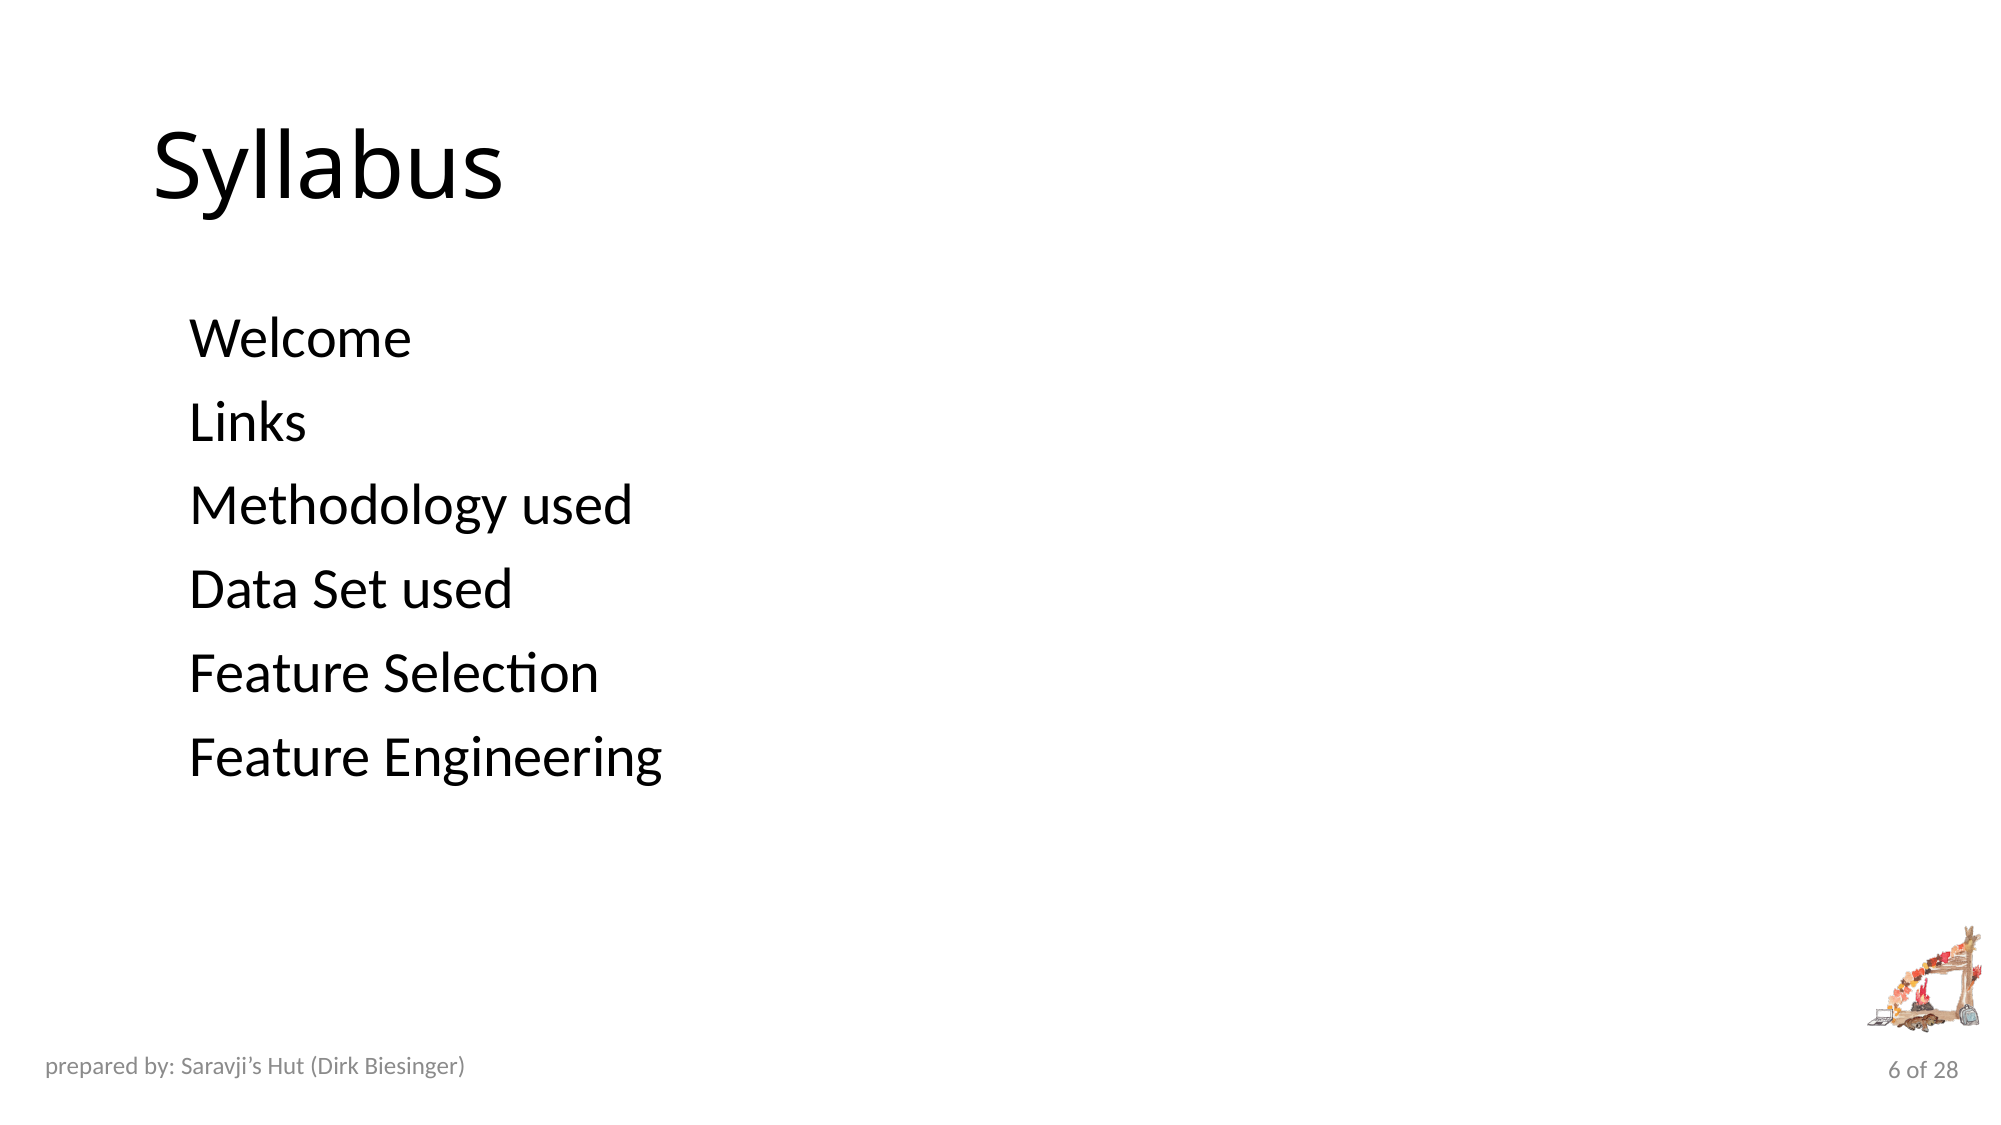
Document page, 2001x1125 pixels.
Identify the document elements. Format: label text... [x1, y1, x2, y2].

list Welcome Links Methodology used Data Set used Feature Selection Feature Engineering [137, 299, 1863, 1014]
title Syllabus [137, 59, 1863, 278]
picture [1853, 908, 1996, 1050]
